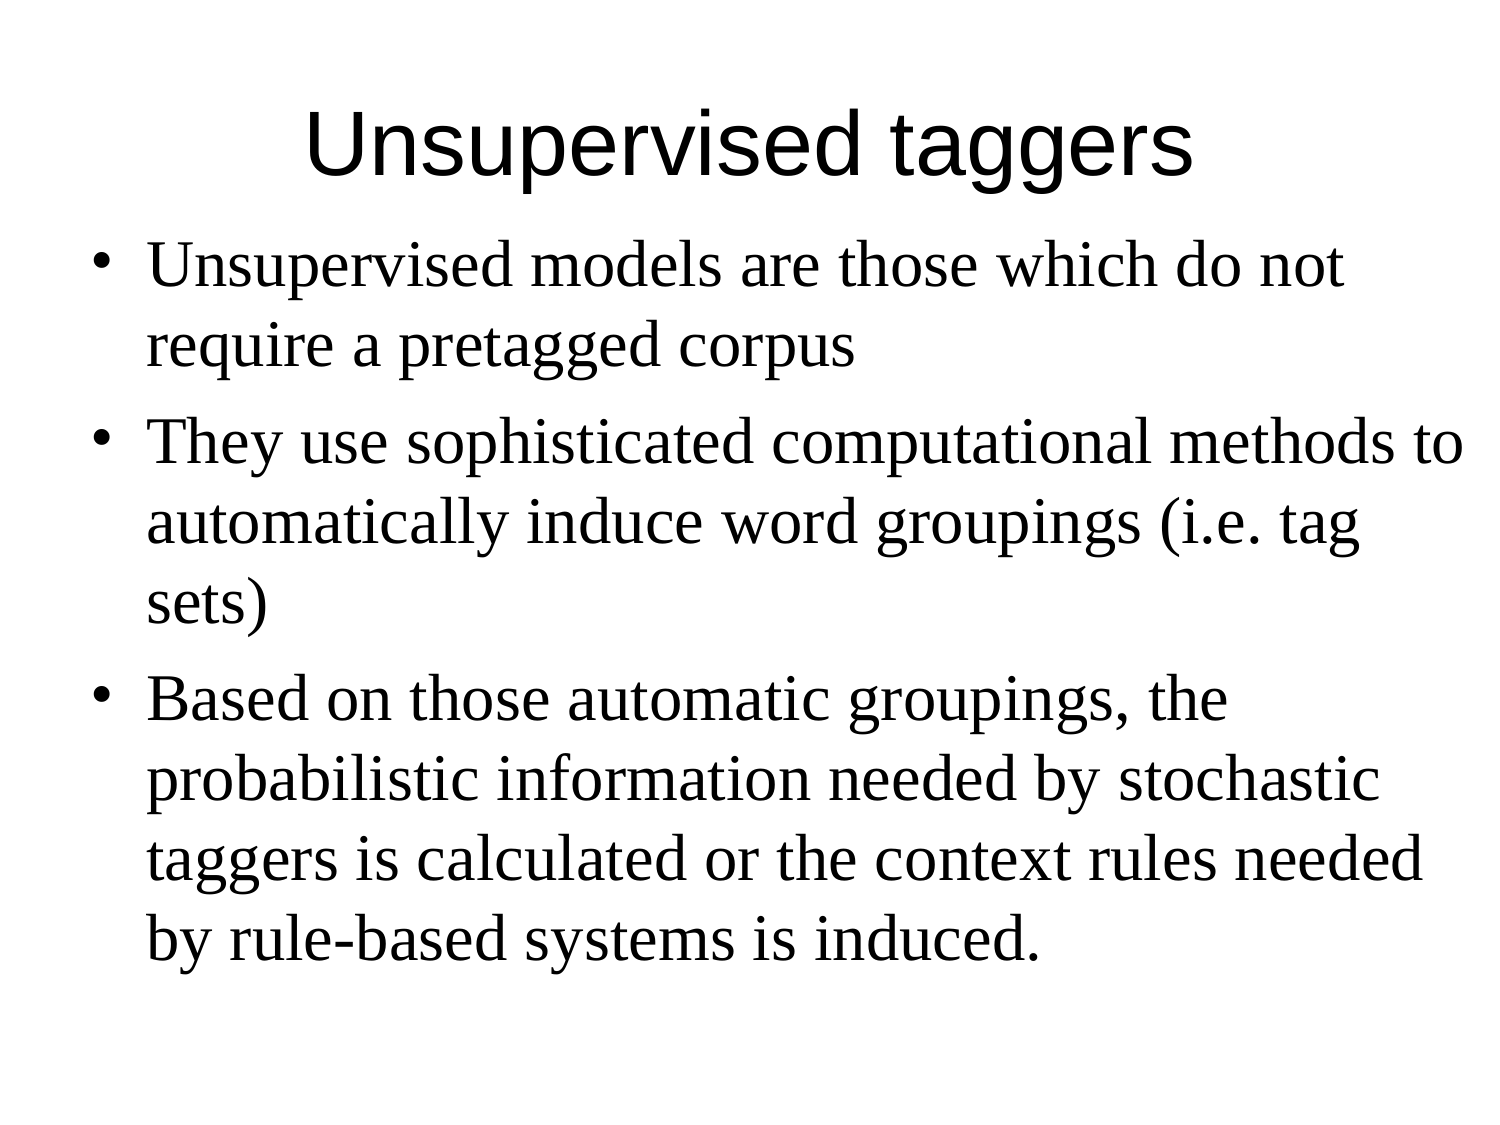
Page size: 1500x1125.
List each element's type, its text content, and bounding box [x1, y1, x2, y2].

list Unsupervised models are those which do not require a pretagged corpus They use sophisticated computational methods to automatically induce word groupings (i.e. tag sets) Based on those automatic groupings, the probabilistic information needed by stochastic taggers is calculated or the context rules needed by rule-based systems is induced. [75, 212, 1500, 1125]
title Unsupervised taggers [75, 45, 1426, 212]
